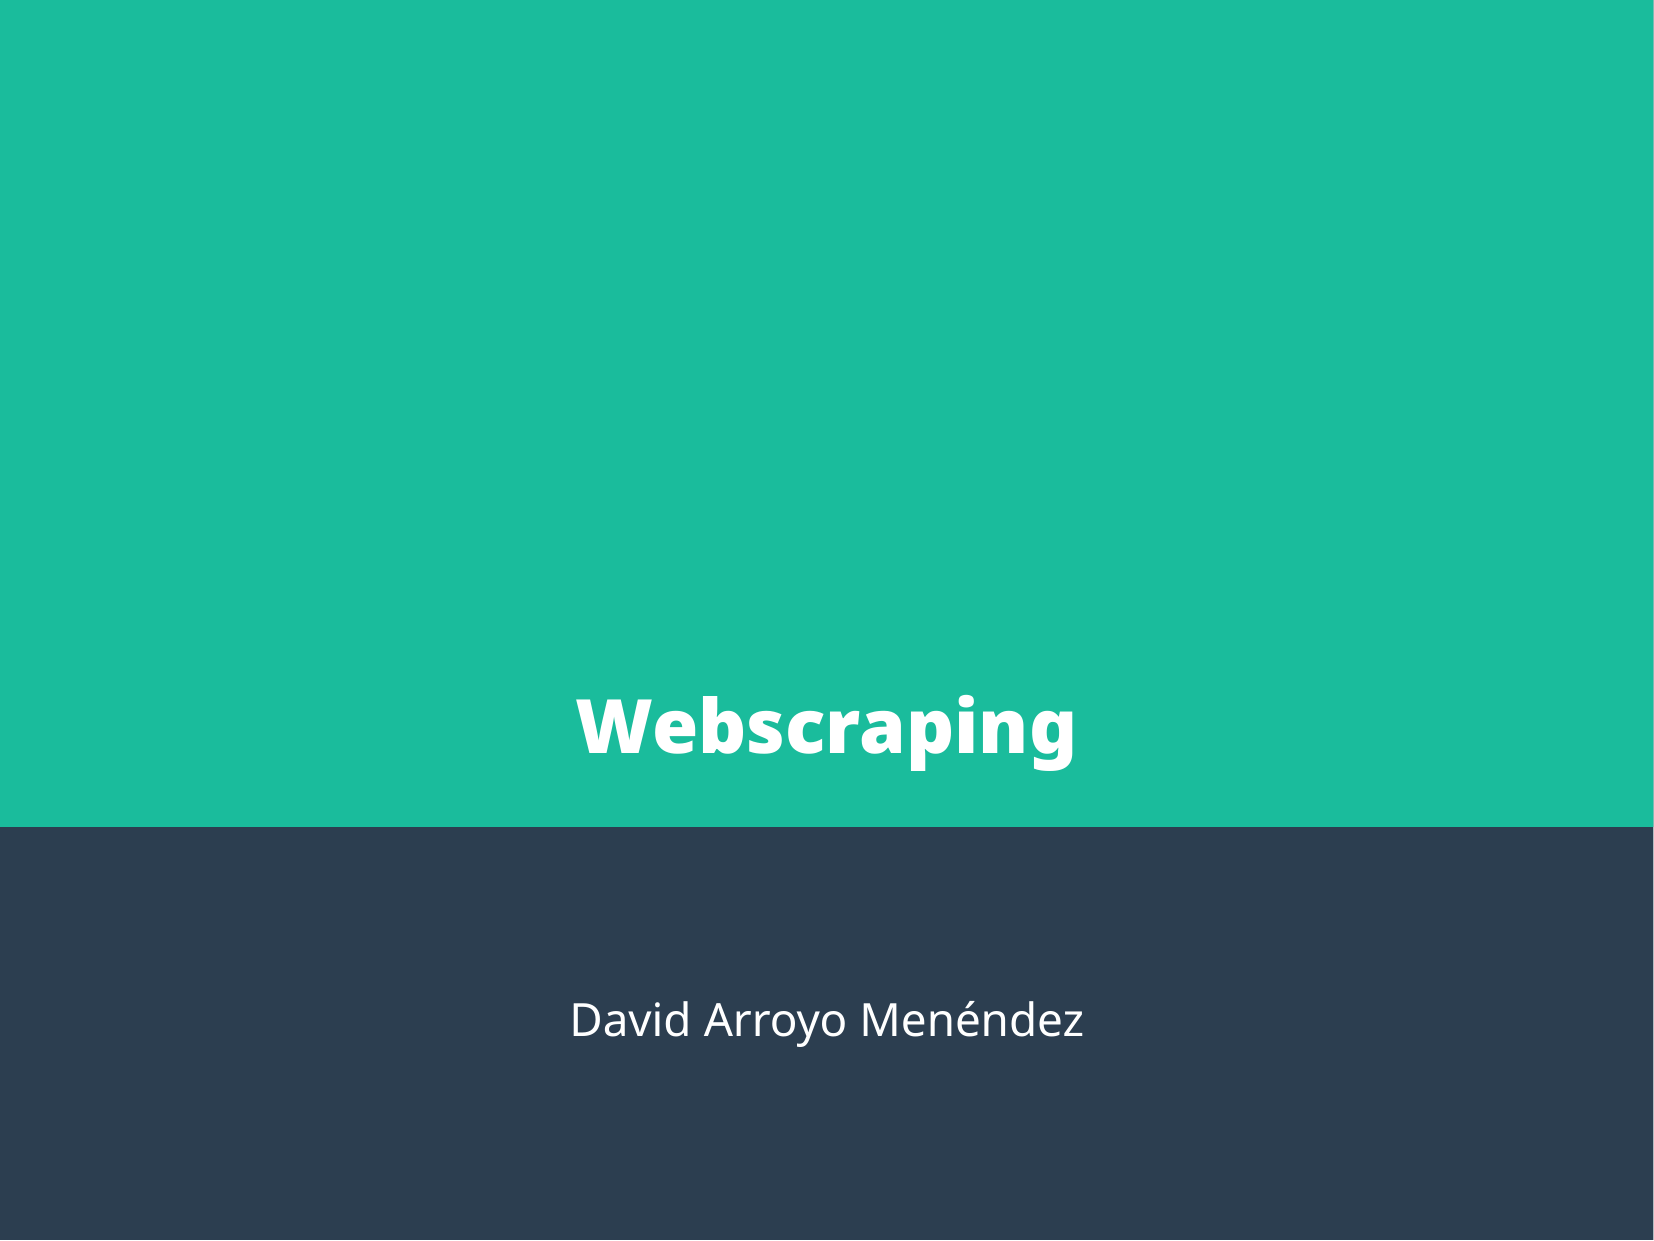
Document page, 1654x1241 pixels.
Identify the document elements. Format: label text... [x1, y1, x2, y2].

subtitle David Arroyo Menéndez [59, 856, 1595, 1182]
title Webscraping [59, 620, 1595, 778]
